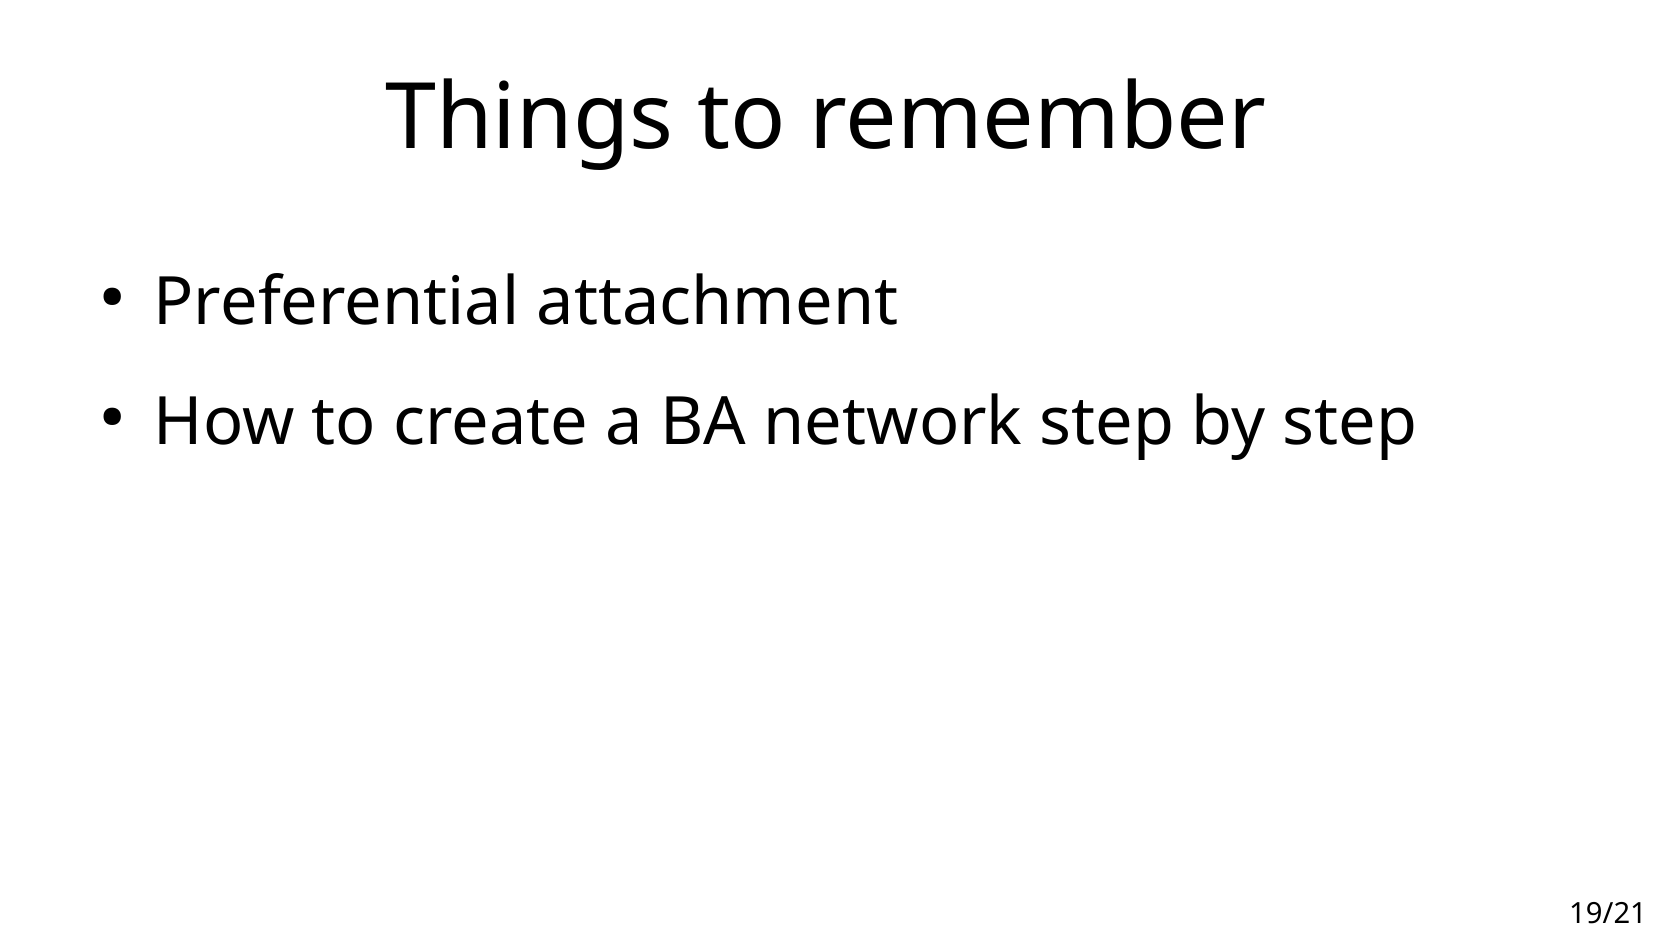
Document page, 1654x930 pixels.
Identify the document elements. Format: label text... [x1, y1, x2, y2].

title Things to remember [82, 1, 1571, 225]
list Preferential attachment How to create a BA network step by step [82, 252, 1571, 793]
